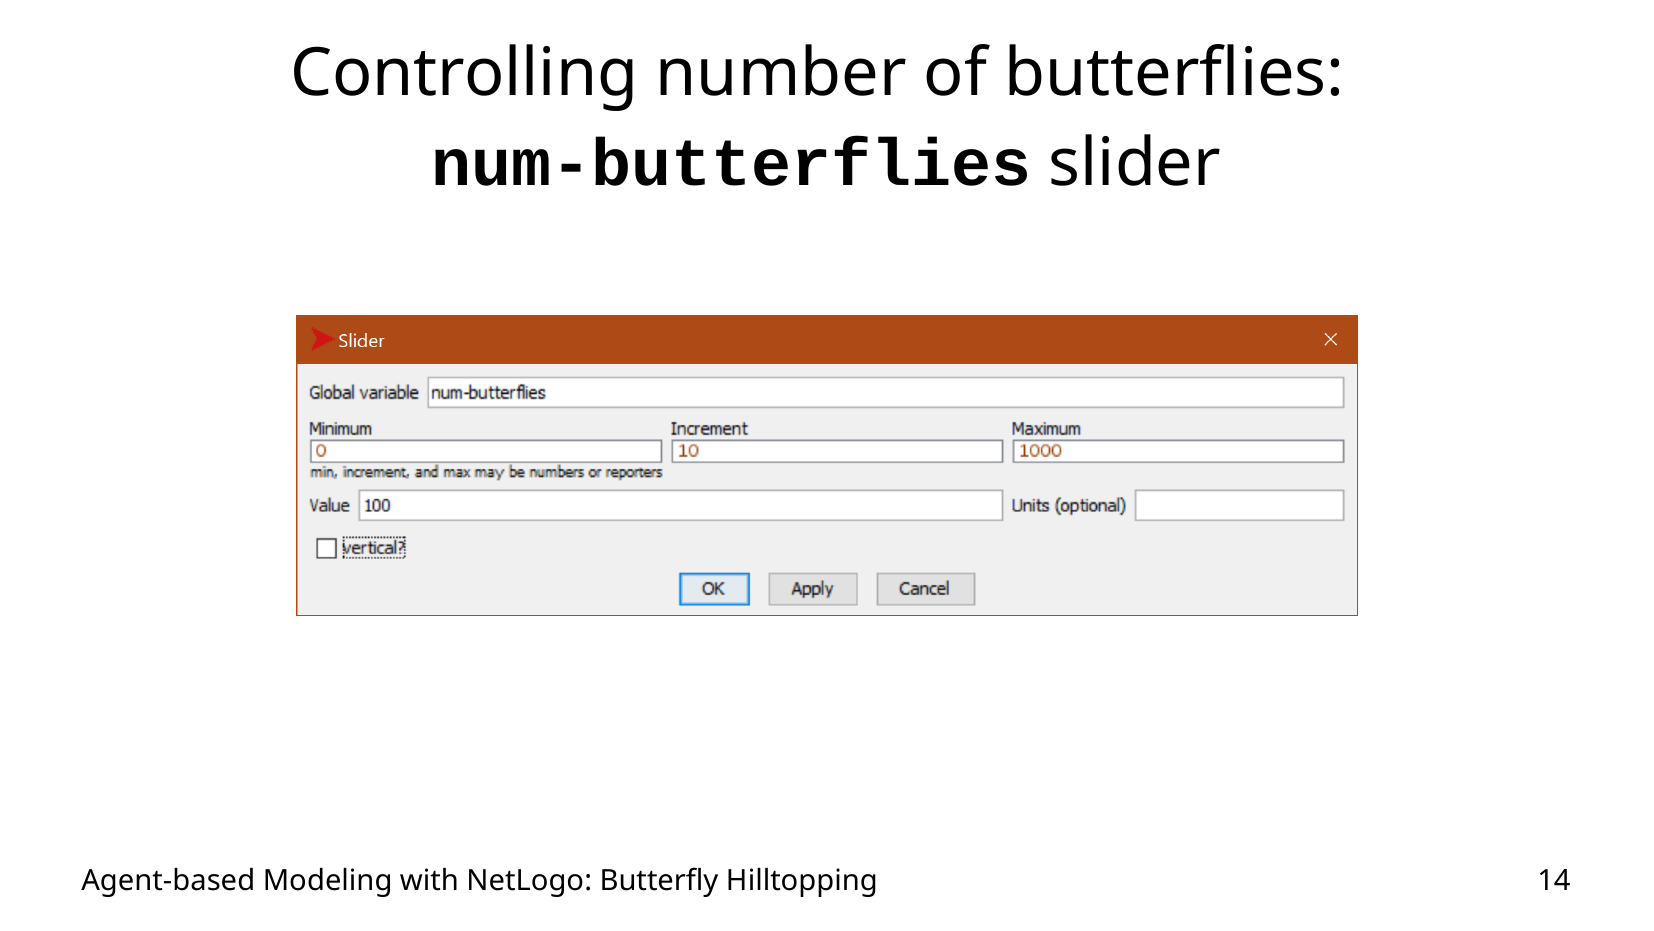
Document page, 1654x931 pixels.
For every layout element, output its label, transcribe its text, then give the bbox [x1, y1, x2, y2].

title Controlling number of butterflies: num-butterflies slider [82, 22, 1571, 207]
picture [296, 315, 1358, 616]
